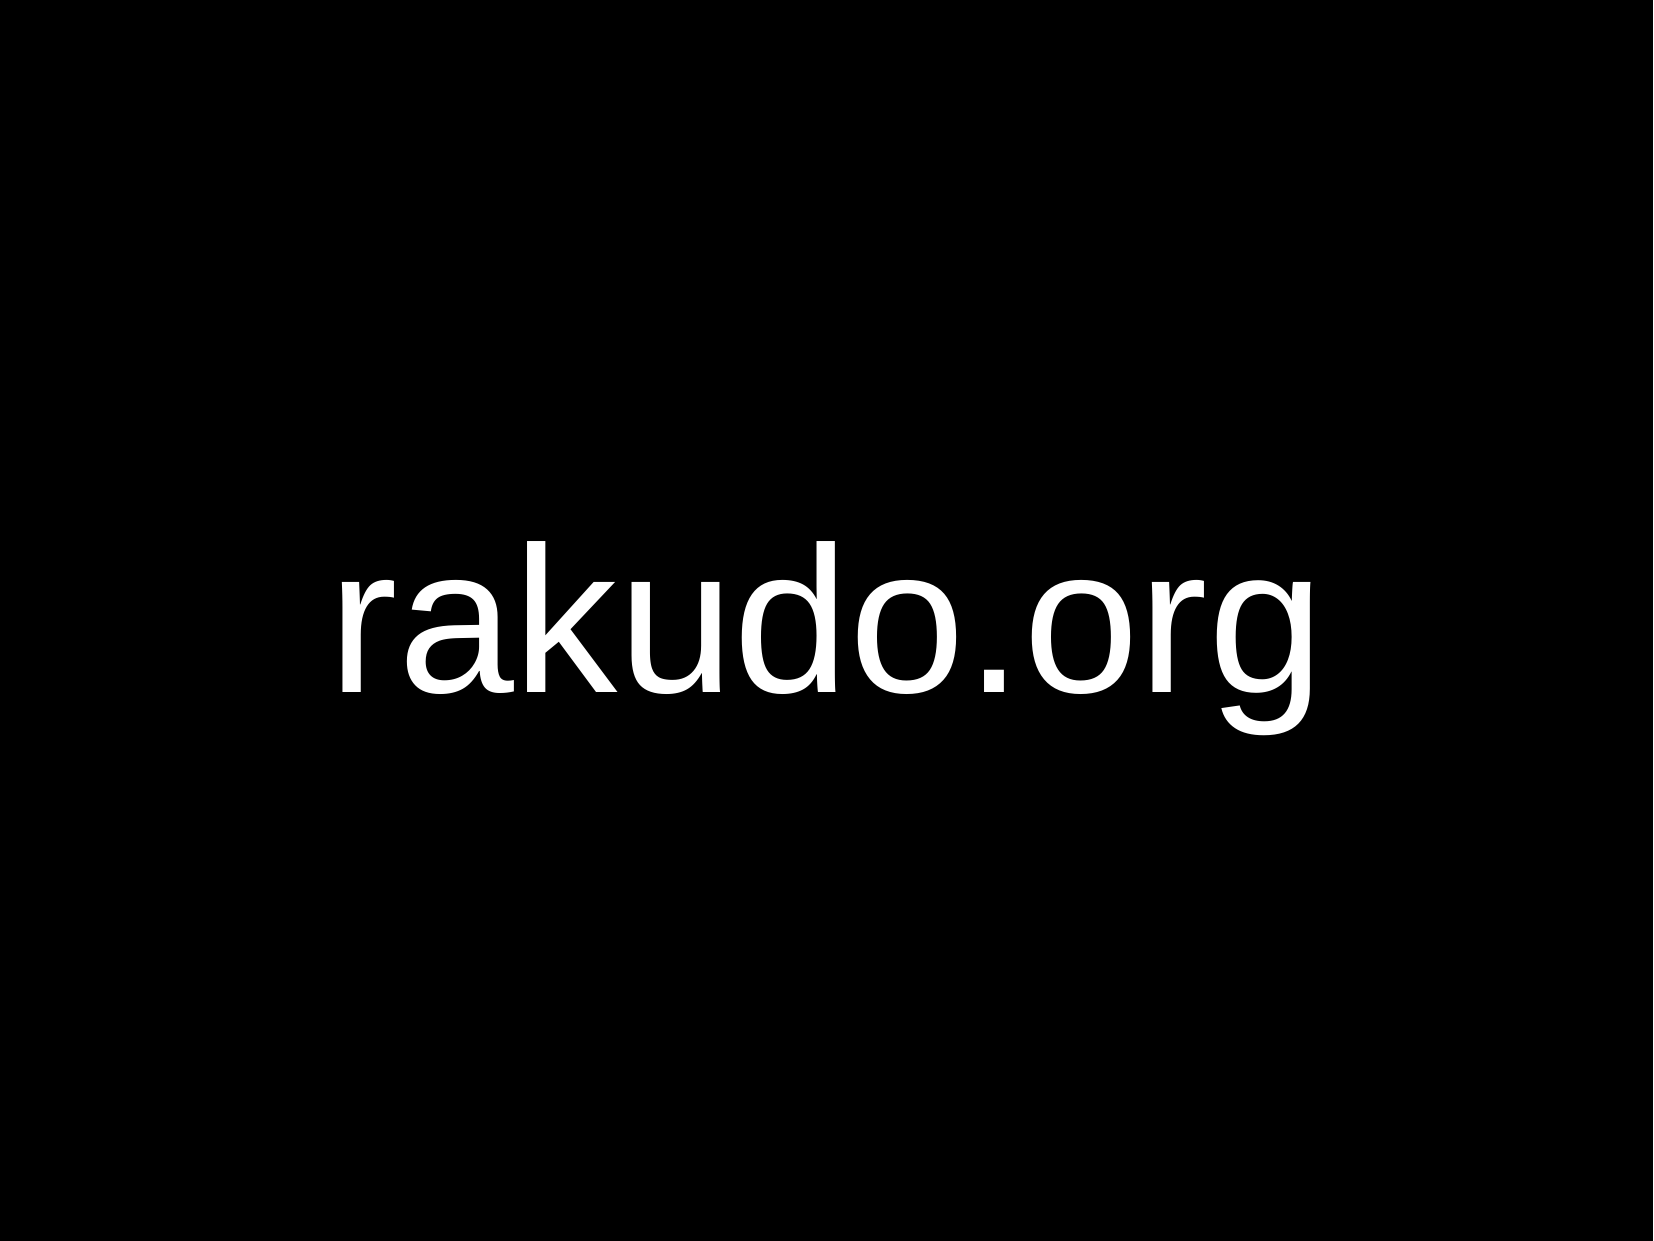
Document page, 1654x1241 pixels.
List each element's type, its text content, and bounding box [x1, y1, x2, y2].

title rakudo.org [82, 101, 1571, 1140]
